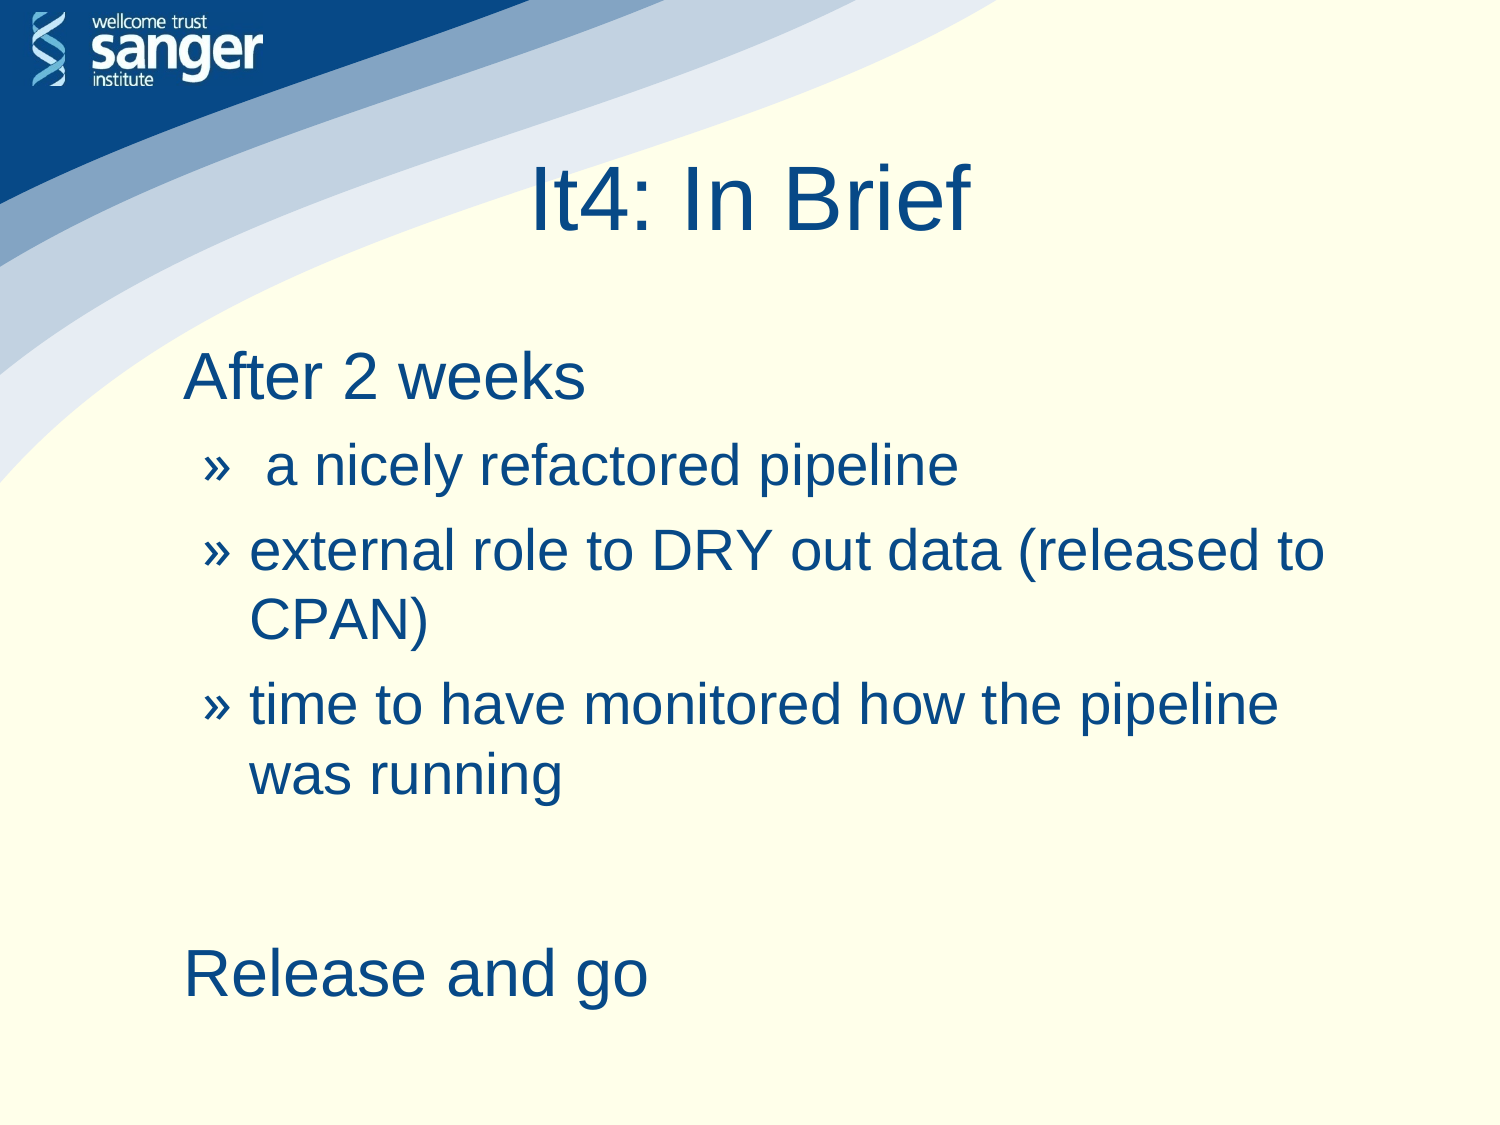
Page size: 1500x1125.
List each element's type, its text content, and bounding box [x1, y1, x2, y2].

picture [12, 12, 263, 86]
title It4: In Brief [112, 75, 1388, 312]
list After 2 weeks a nicely refactored pipeline external role to DRY out data (released to CPAN) time to have monitored how the pipeline was running Release and go [112, 324, 1388, 1011]
